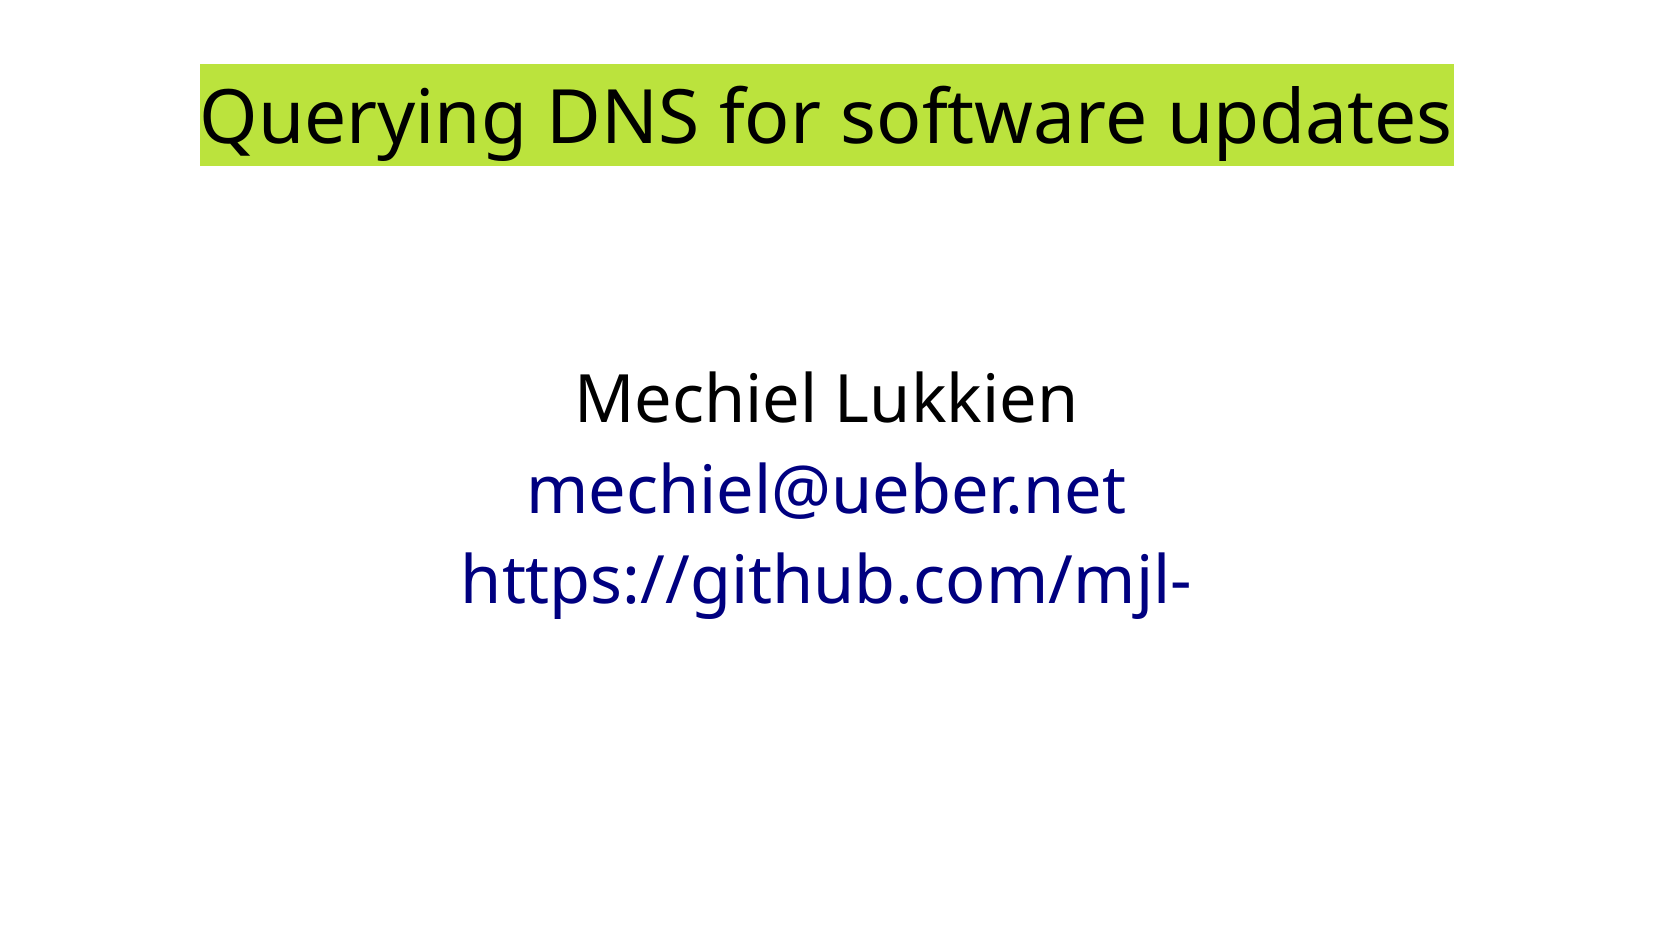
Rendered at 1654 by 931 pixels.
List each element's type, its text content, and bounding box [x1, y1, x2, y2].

subtitle Mechiel Lukkien mechiel@ueber.net https://github.com/mjl- [82, 217, 1571, 758]
title Querying DNS for software updates [82, 37, 1571, 193]
